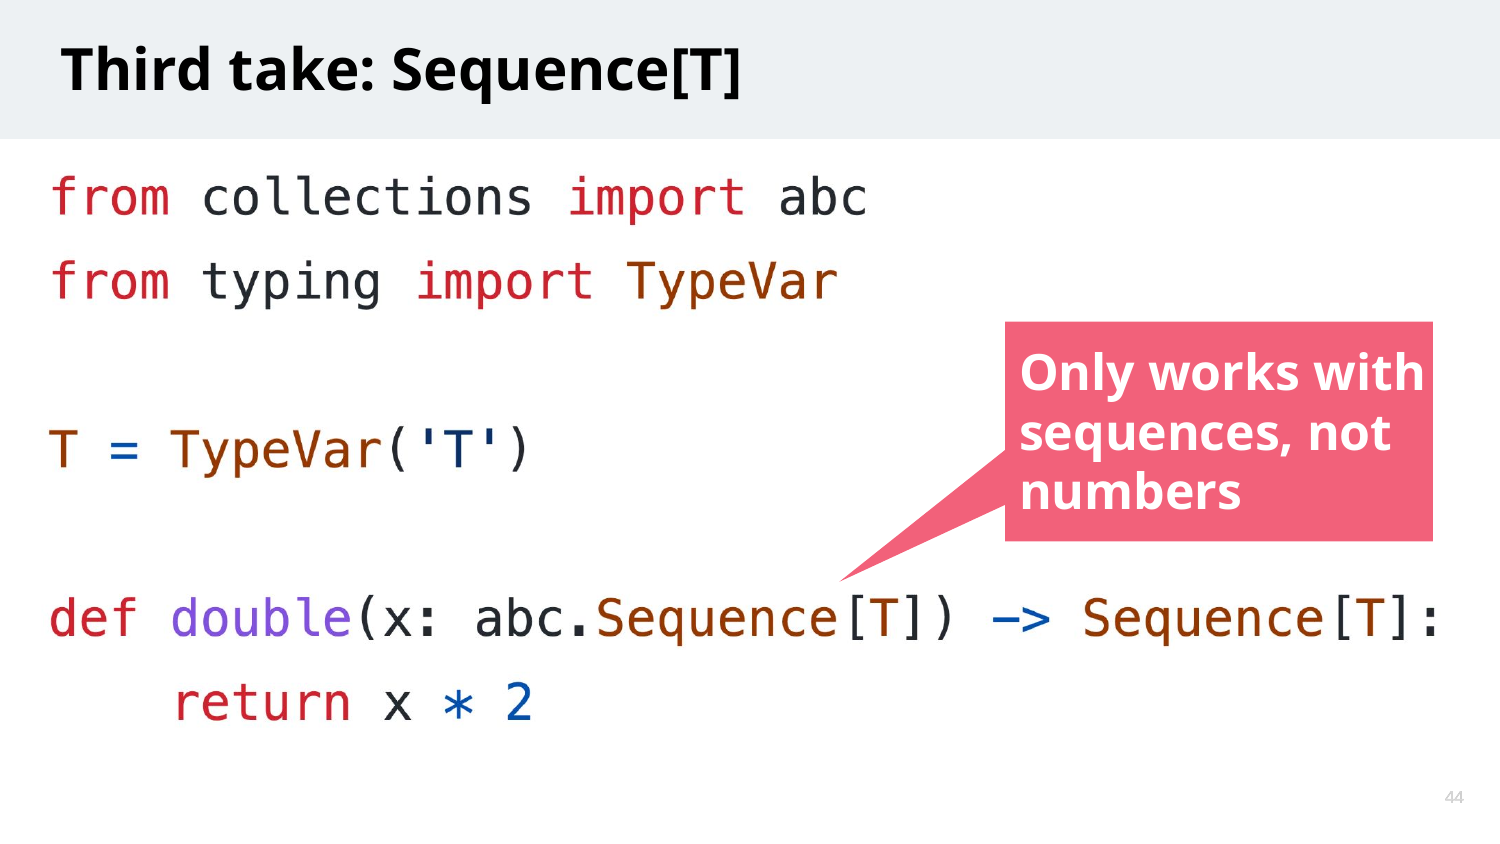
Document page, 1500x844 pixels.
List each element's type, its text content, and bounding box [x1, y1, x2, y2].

text_box [1, 1, 1499, 138]
text_box 44 [1444, 785, 1465, 809]
text_box sequences, not [1019, 396, 1407, 465]
text_box Third take: Sequence[T] [60, 28, 743, 108]
text_box numbers [1019, 455, 1243, 525]
picture [30, 160, 1452, 734]
text_box [0, 139, 1500, 844]
text_box Only works with [1019, 337, 1440, 406]
